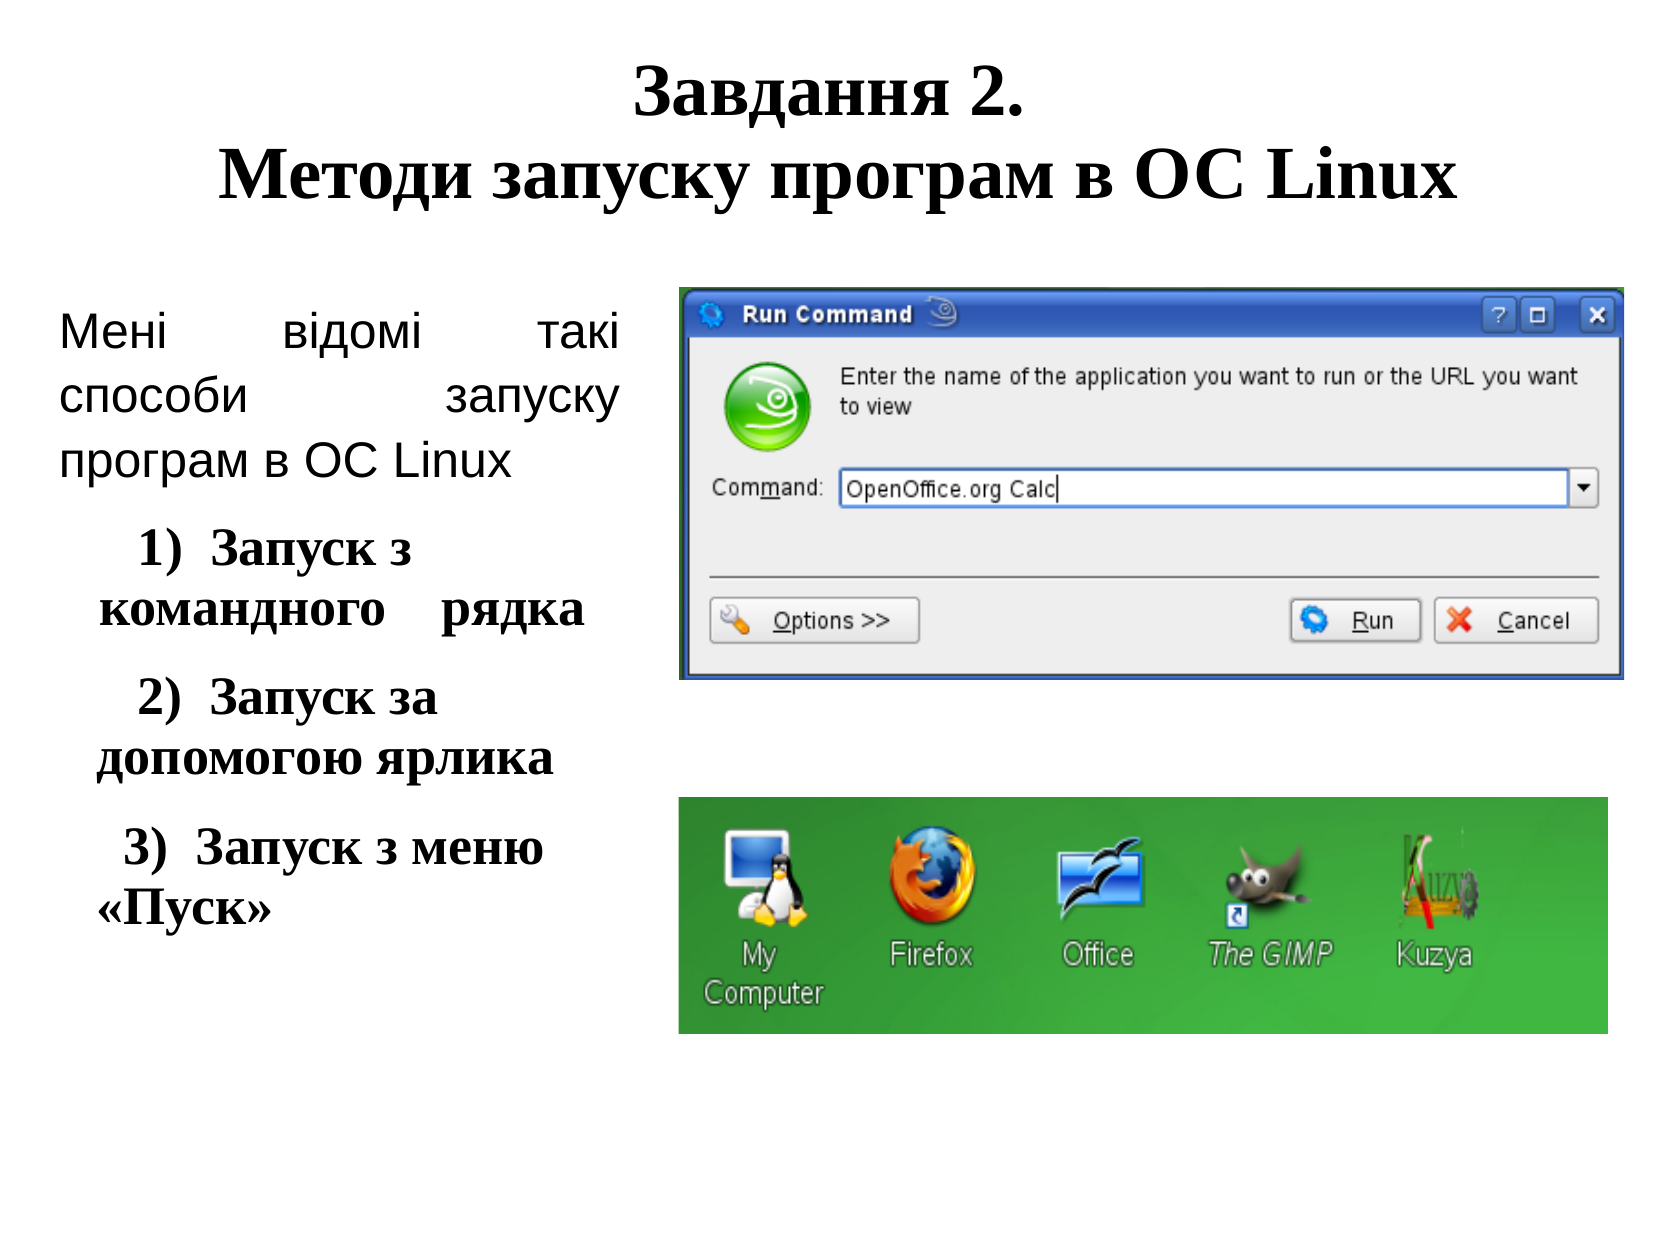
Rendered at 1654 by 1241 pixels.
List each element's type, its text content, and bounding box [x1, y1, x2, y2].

picture [678, 797, 1608, 1034]
list Мені відомі такі способи запуску програм в ОС Linux 1) Запуск з командного рядка 2) Запуск за допомогою ярлика 3) Запуск з меню «Пуск» [59, 295, 621, 1114]
picture [679, 287, 1625, 680]
title Завдання 2. Методи запуску програм в ОС Linux [82, 28, 1595, 237]
